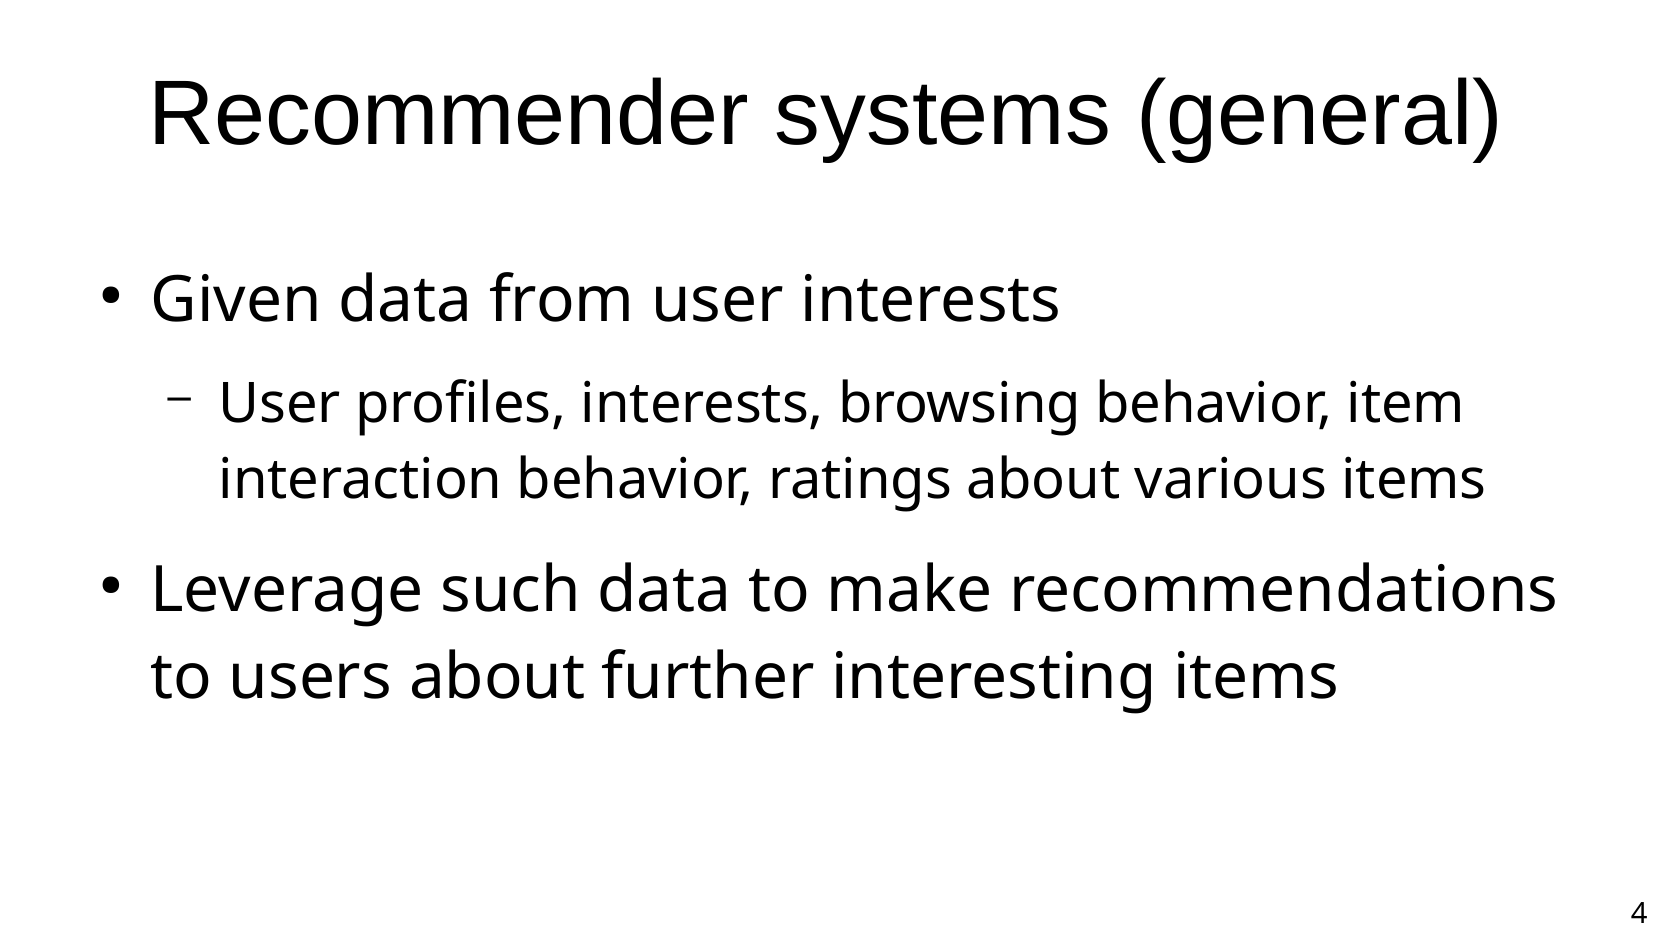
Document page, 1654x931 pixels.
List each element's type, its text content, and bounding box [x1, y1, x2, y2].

list Given data from user interests User profiles, interests, browsing behavior, item interaction behavior, ratings about various items Leverage such data to make recommendations to users about further interesting items [82, 253, 1571, 793]
title Recommender systems (general) [82, 1, 1571, 226]
